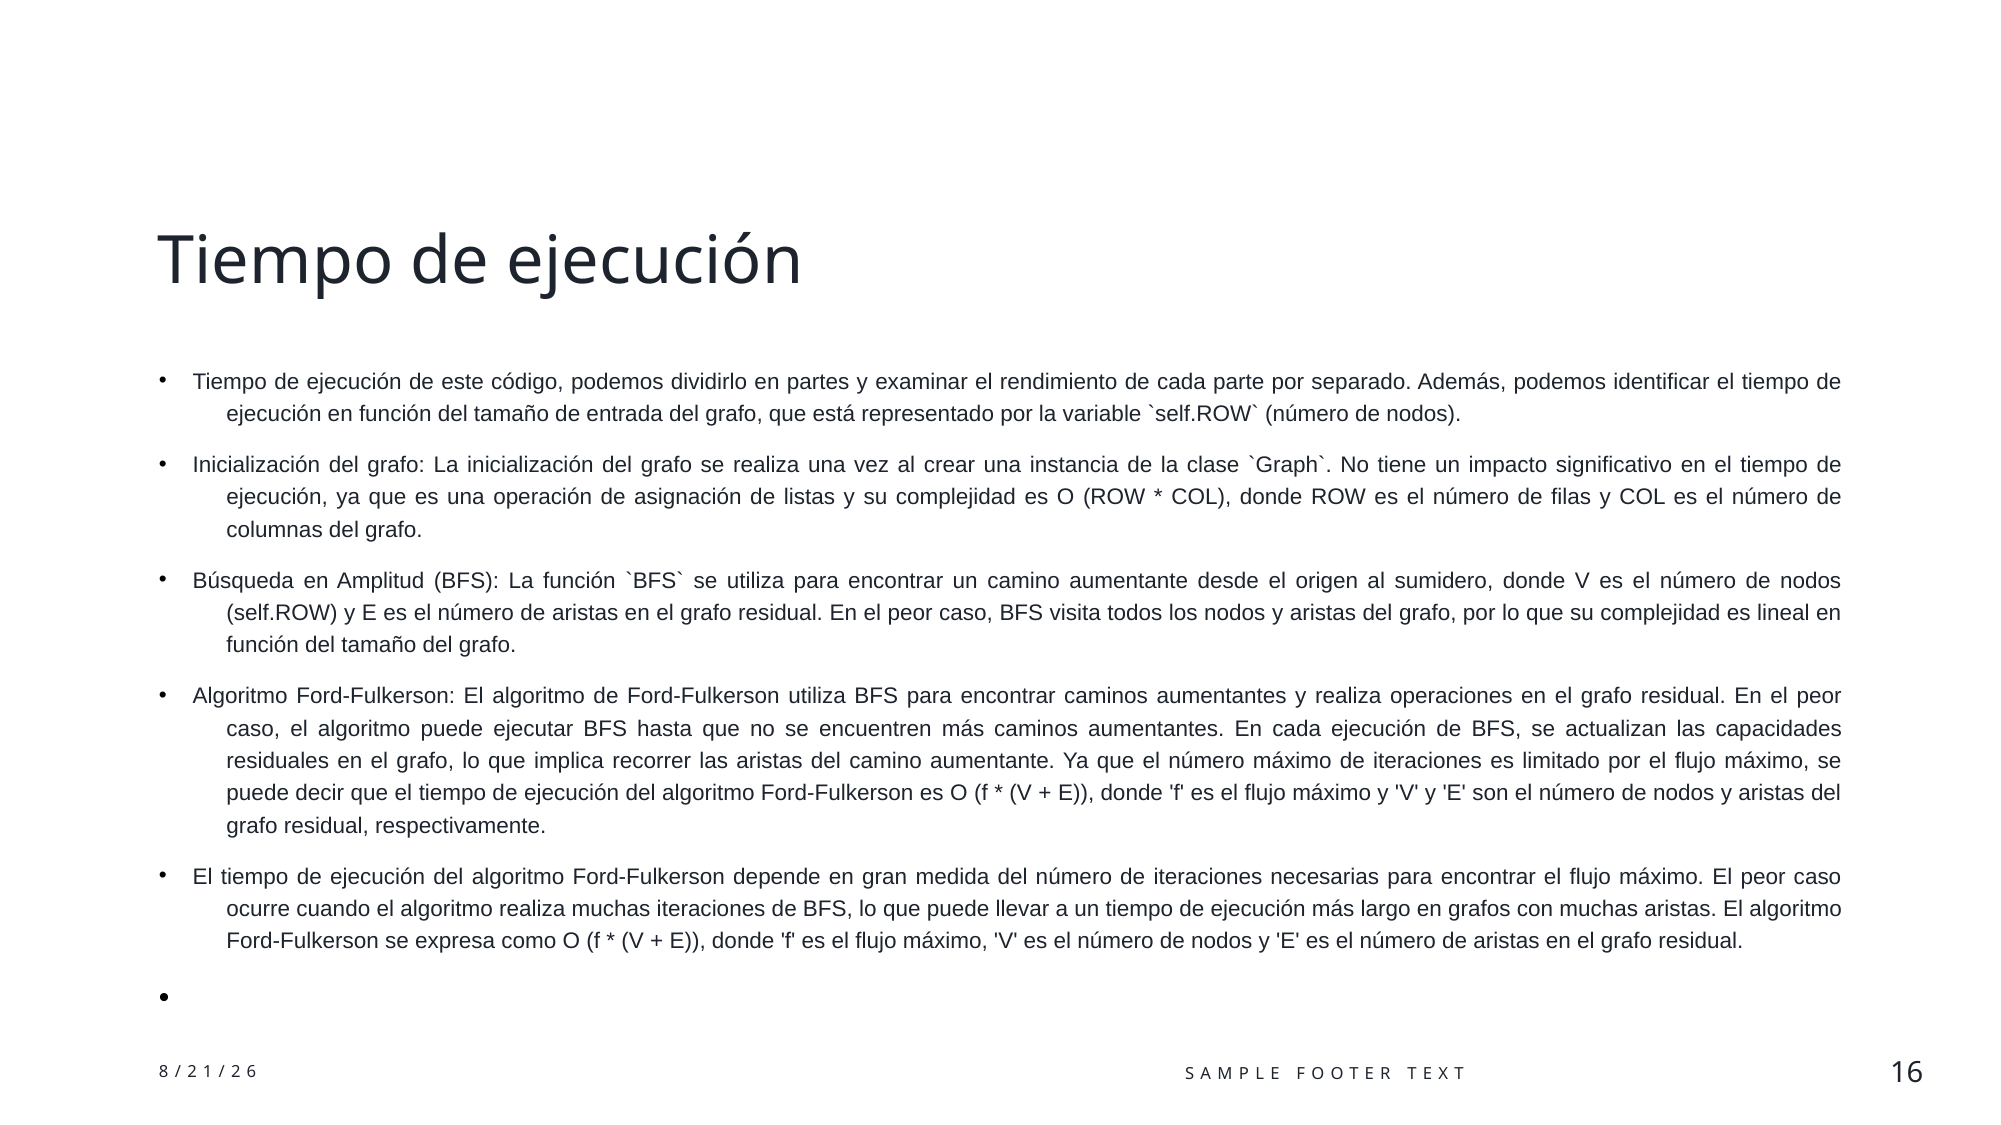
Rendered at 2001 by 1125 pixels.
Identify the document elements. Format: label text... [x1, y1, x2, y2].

slide_number [1875, 1042, 1961, 1103]
footer Sample Footer Text [1170, 1042, 1875, 1103]
title Tiempo de ejecución [142, 96, 1858, 305]
slide_number [143, 1042, 594, 1103]
list Tiempo de ejecución de este código, podemos dividirlo en partes y examinar el rendimiento de cada parte por separado. Además, podemos identificar el tiempo de ejecución en función del tamaño de entrada del grafo, que está representado por la variable `self.ROW` (número de nodos). Inicialización del grafo: La inicialización del grafo se realiza una vez al crear una instancia de la clase `Graph`. No tiene un impacto significativo en el tiempo de ejecución, ya que es una operación de asignación de listas y su complejidad es O (ROW * COL), donde ROW es el número de filas y COL es el número de columnas del grafo. Búsqueda en Amplitud (BFS): La función `BFS` se utiliza para encontrar un camino aumentante desde el origen al sumidero, donde V es el número de nodos (self.ROW) y E es el número de aristas en el grafo residual. En el peor caso, BFS visita todos los nodos y aristas del grafo, por lo que su complejidad es lineal en función del tamaño del grafo. Algoritmo Ford-Fulkerson: El algoritmo de Ford-Fulkerson utiliza BFS para encontrar caminos aumentantes y realiza operaciones en el grafo residual. En el peor caso, el algoritmo puede ejecutar BFS hasta que no se encuentren más caminos aumentantes. En cada ejecución de BFS, se actualizan las capacidades residuales en el grafo, lo que implica recorrer las aristas del camino aumentante. Ya que el número máximo de iteraciones es limitado por el flujo máximo, se puede decir que el tiempo de ejecución del algoritmo Ford-Fulkerson es O (f * (V + E)), donde 'f' es el flujo máximo y 'V' y 'E' son el número de nodos y aristas del grafo residual, respectivamente. El tiempo de ejecución del algoritmo Ford-Fulkerson depende en gran medida del número de iteraciones necesarias para encontrar el flujo máximo. El peor caso ocurre cuando el algoritmo realiza muchas iteraciones de BFS, lo que puede llevar a un tiempo de ejecución más largo en grafos con muchas aristas. El algoritmo Ford-Fulkerson se expresa como O (f * (V + E)), donde 'f' es el flujo máximo, 'V' es el número de nodos y 'E' es el número de aristas en el grafo residual. [143, 353, 1857, 995]
